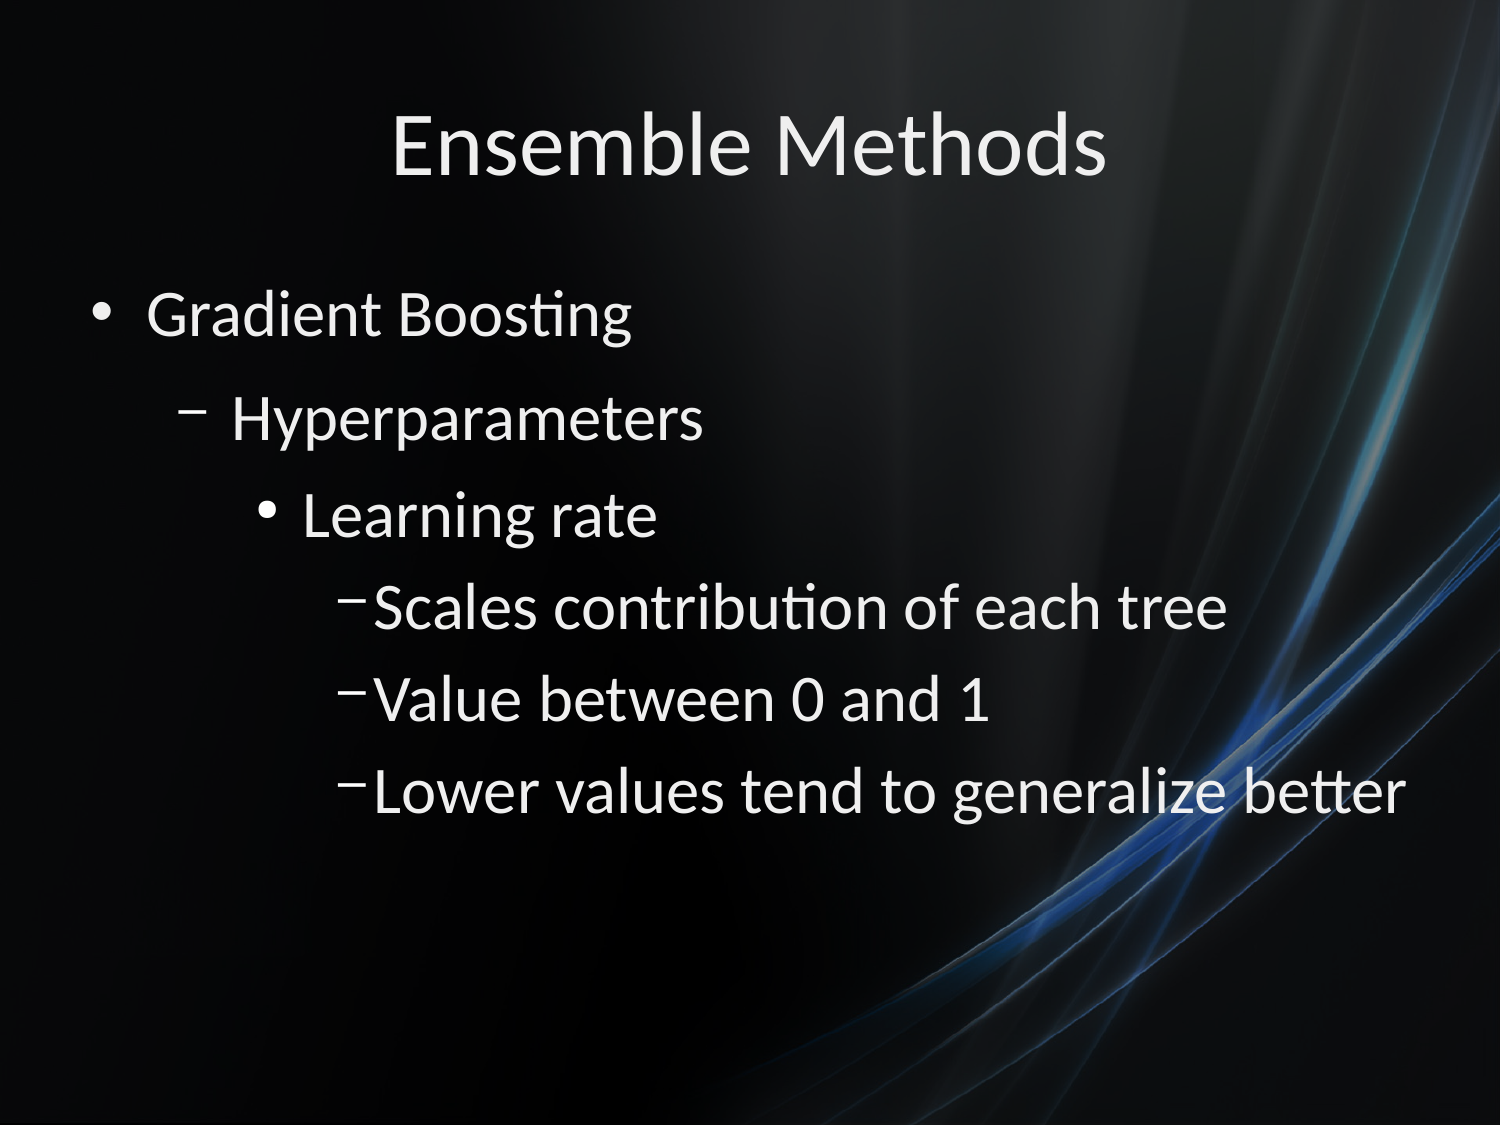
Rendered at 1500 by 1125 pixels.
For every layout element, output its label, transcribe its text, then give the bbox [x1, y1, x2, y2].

title Ensemble Methods [75, 45, 1425, 233]
list Gradient Boosting Hyperparameters Learning rate Scales contribution of each tree Value between 0 and 1 Lower values tend to generalize better [75, 262, 1425, 1005]
picture [0, 0, 1500, 1125]
